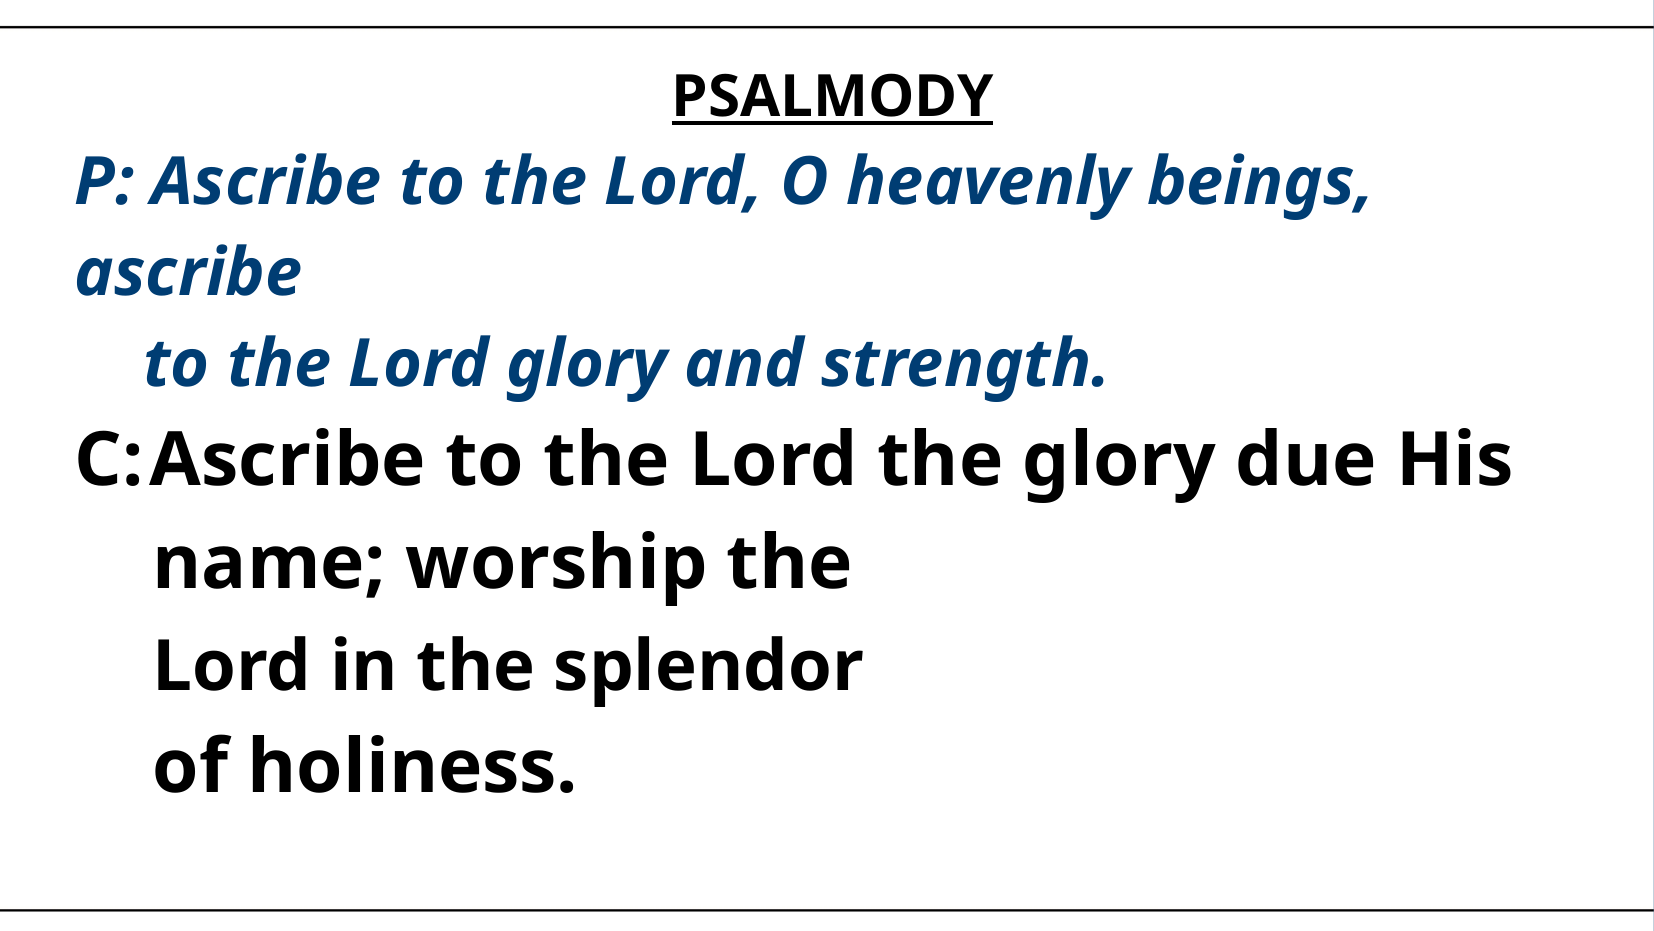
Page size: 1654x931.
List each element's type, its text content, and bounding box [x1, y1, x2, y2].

picture [0, 0, 1654, 931]
text_box PSALMODY P: Ascribe to the Lord, O heavenly beings, ascribe to the Lord glory and strength. C: Ascribe to the Lord the glory due His name; worship the Lord in the splendor of holiness. [60, 46, 1606, 716]
